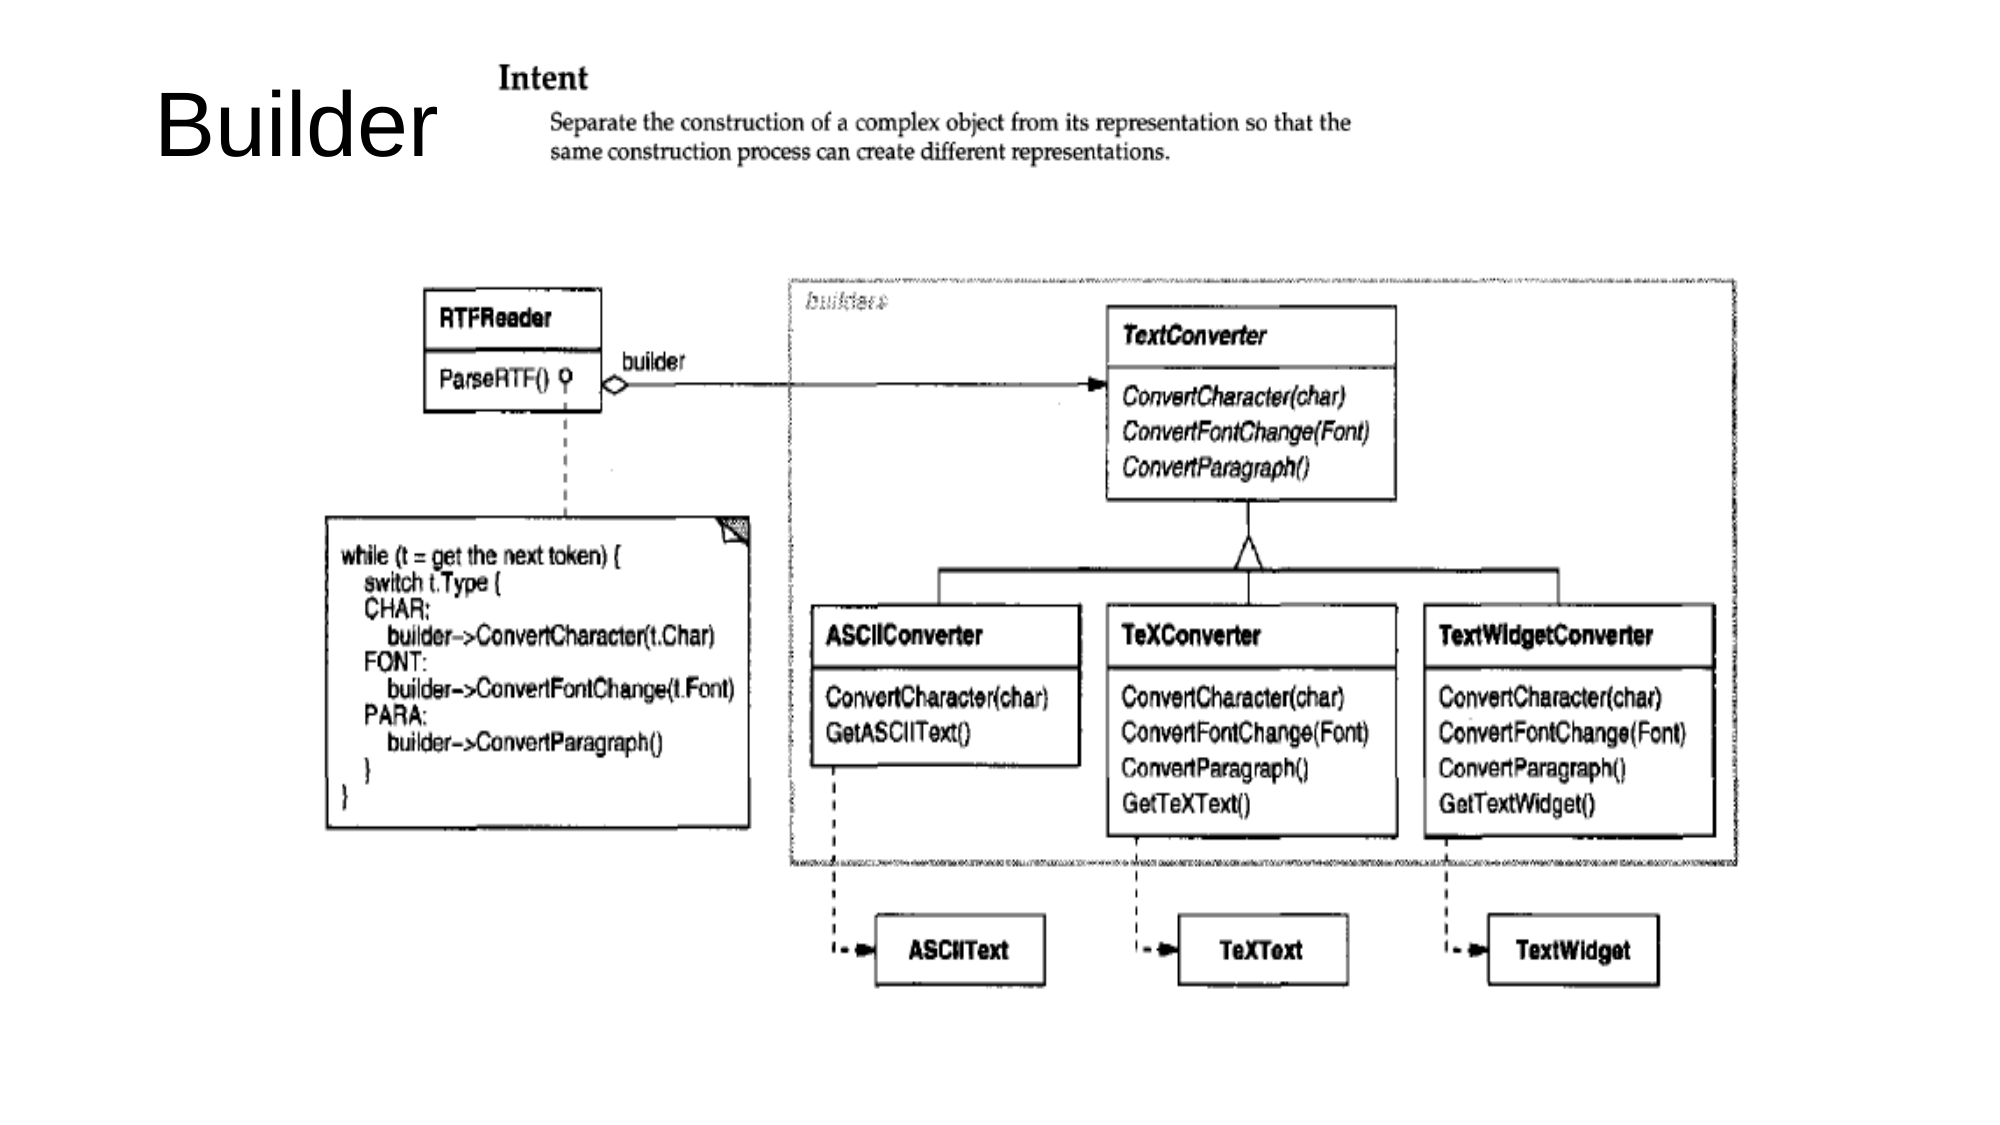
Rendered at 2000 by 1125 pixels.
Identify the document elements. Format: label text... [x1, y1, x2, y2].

picture [485, 50, 1366, 181]
text_box Builder [154, 77, 485, 181]
picture [285, 239, 1771, 1021]
